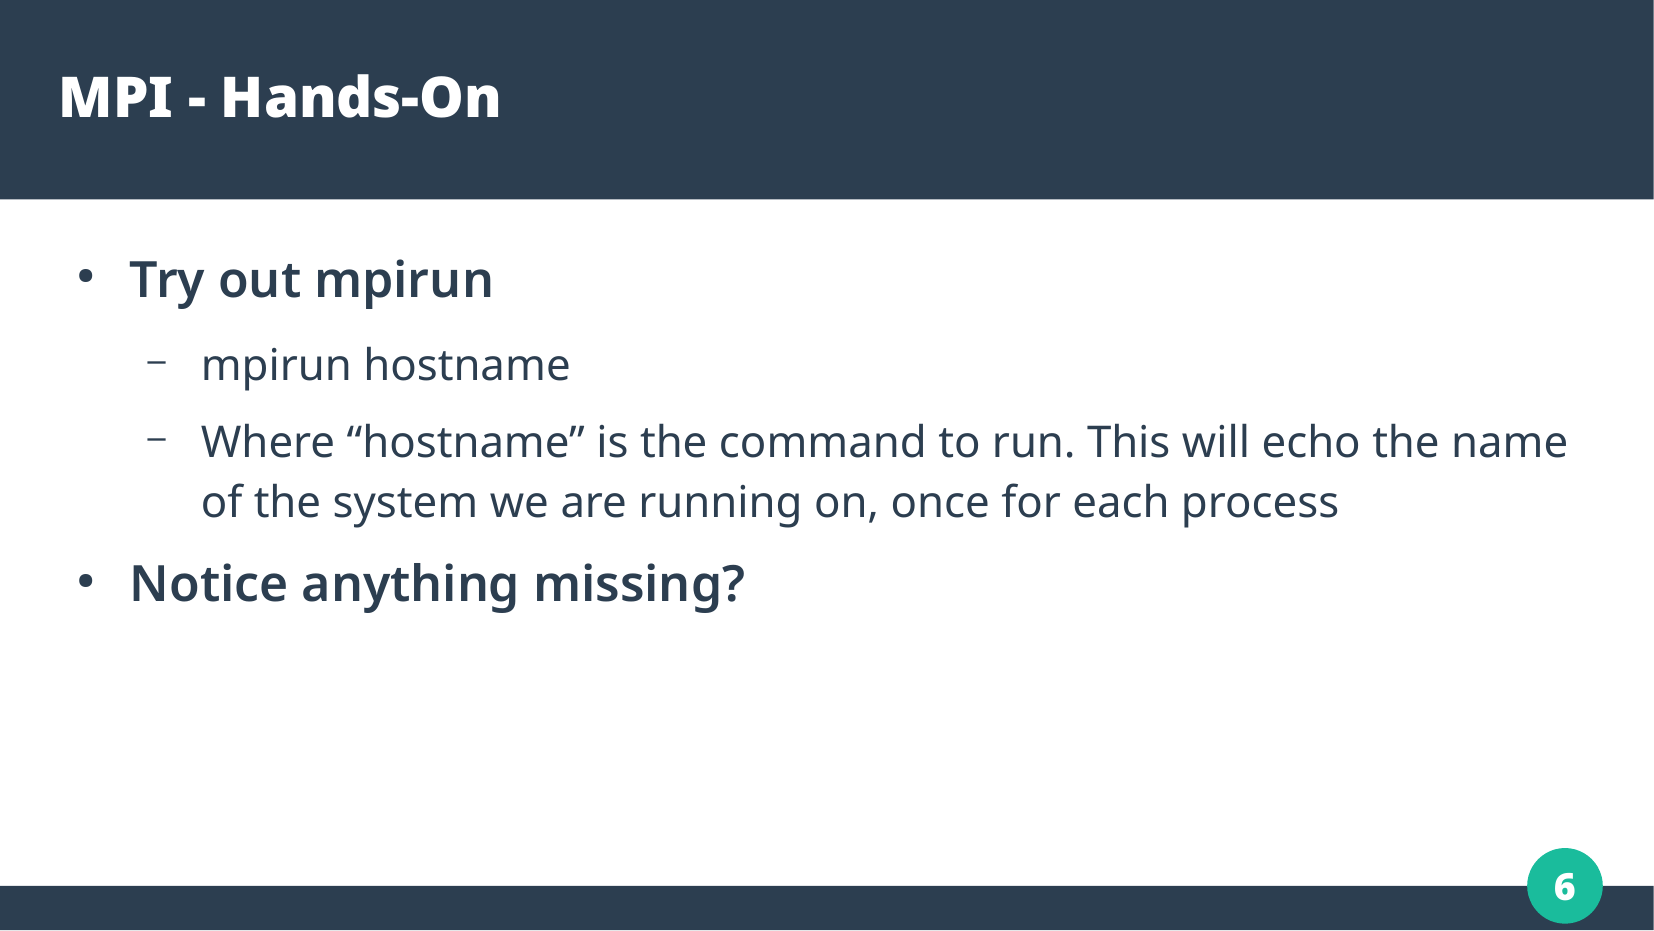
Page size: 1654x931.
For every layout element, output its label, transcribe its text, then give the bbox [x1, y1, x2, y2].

title MPI - Hands-On [59, 37, 1595, 156]
list Try out mpirun mpirun hostname Where “hostname” is the command to run. This will echo the name of the system we are running on, once for each process Notice anything missing? [59, 243, 1595, 864]
